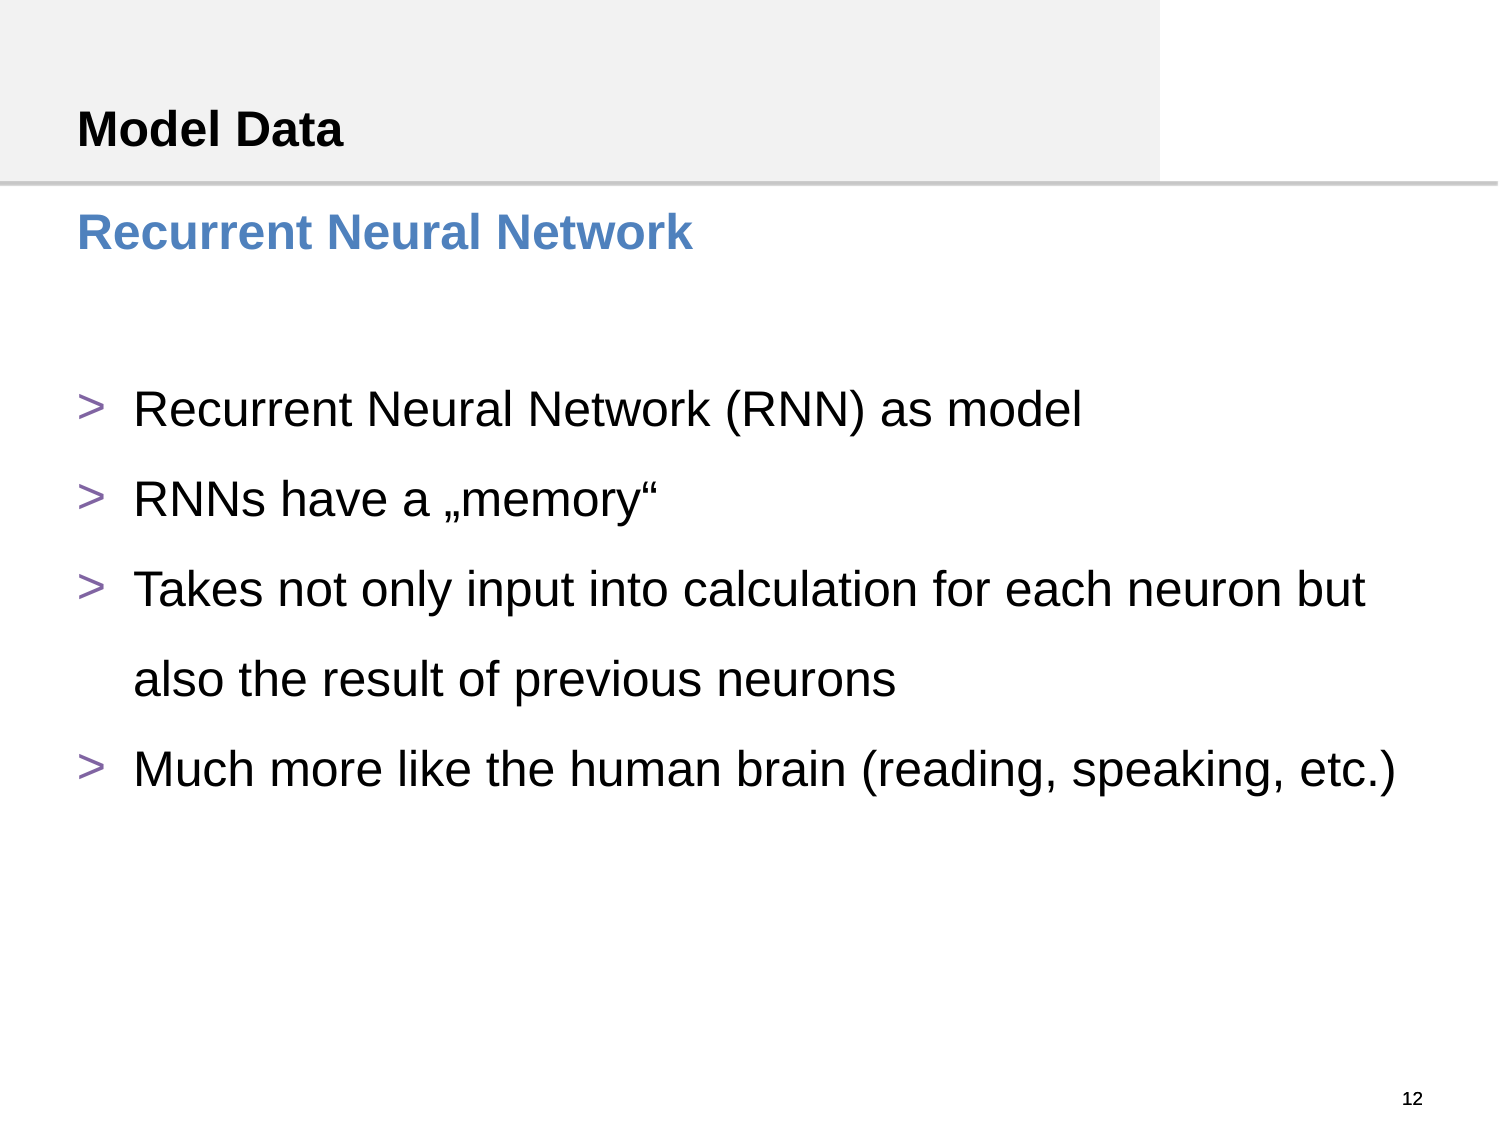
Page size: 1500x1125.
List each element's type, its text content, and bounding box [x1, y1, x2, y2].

text_box Model Data [76, 39, 1042, 157]
text_box Recurrent Neural Network [76, 200, 1424, 259]
text_box Recurrent Neural Network (RNN) as model RNNs have a „memory“ Takes not only input into calculation for each neuron but also the result of previous neurons Much more like the human brain (reading, speaking, etc.) [76, 346, 1424, 1044]
